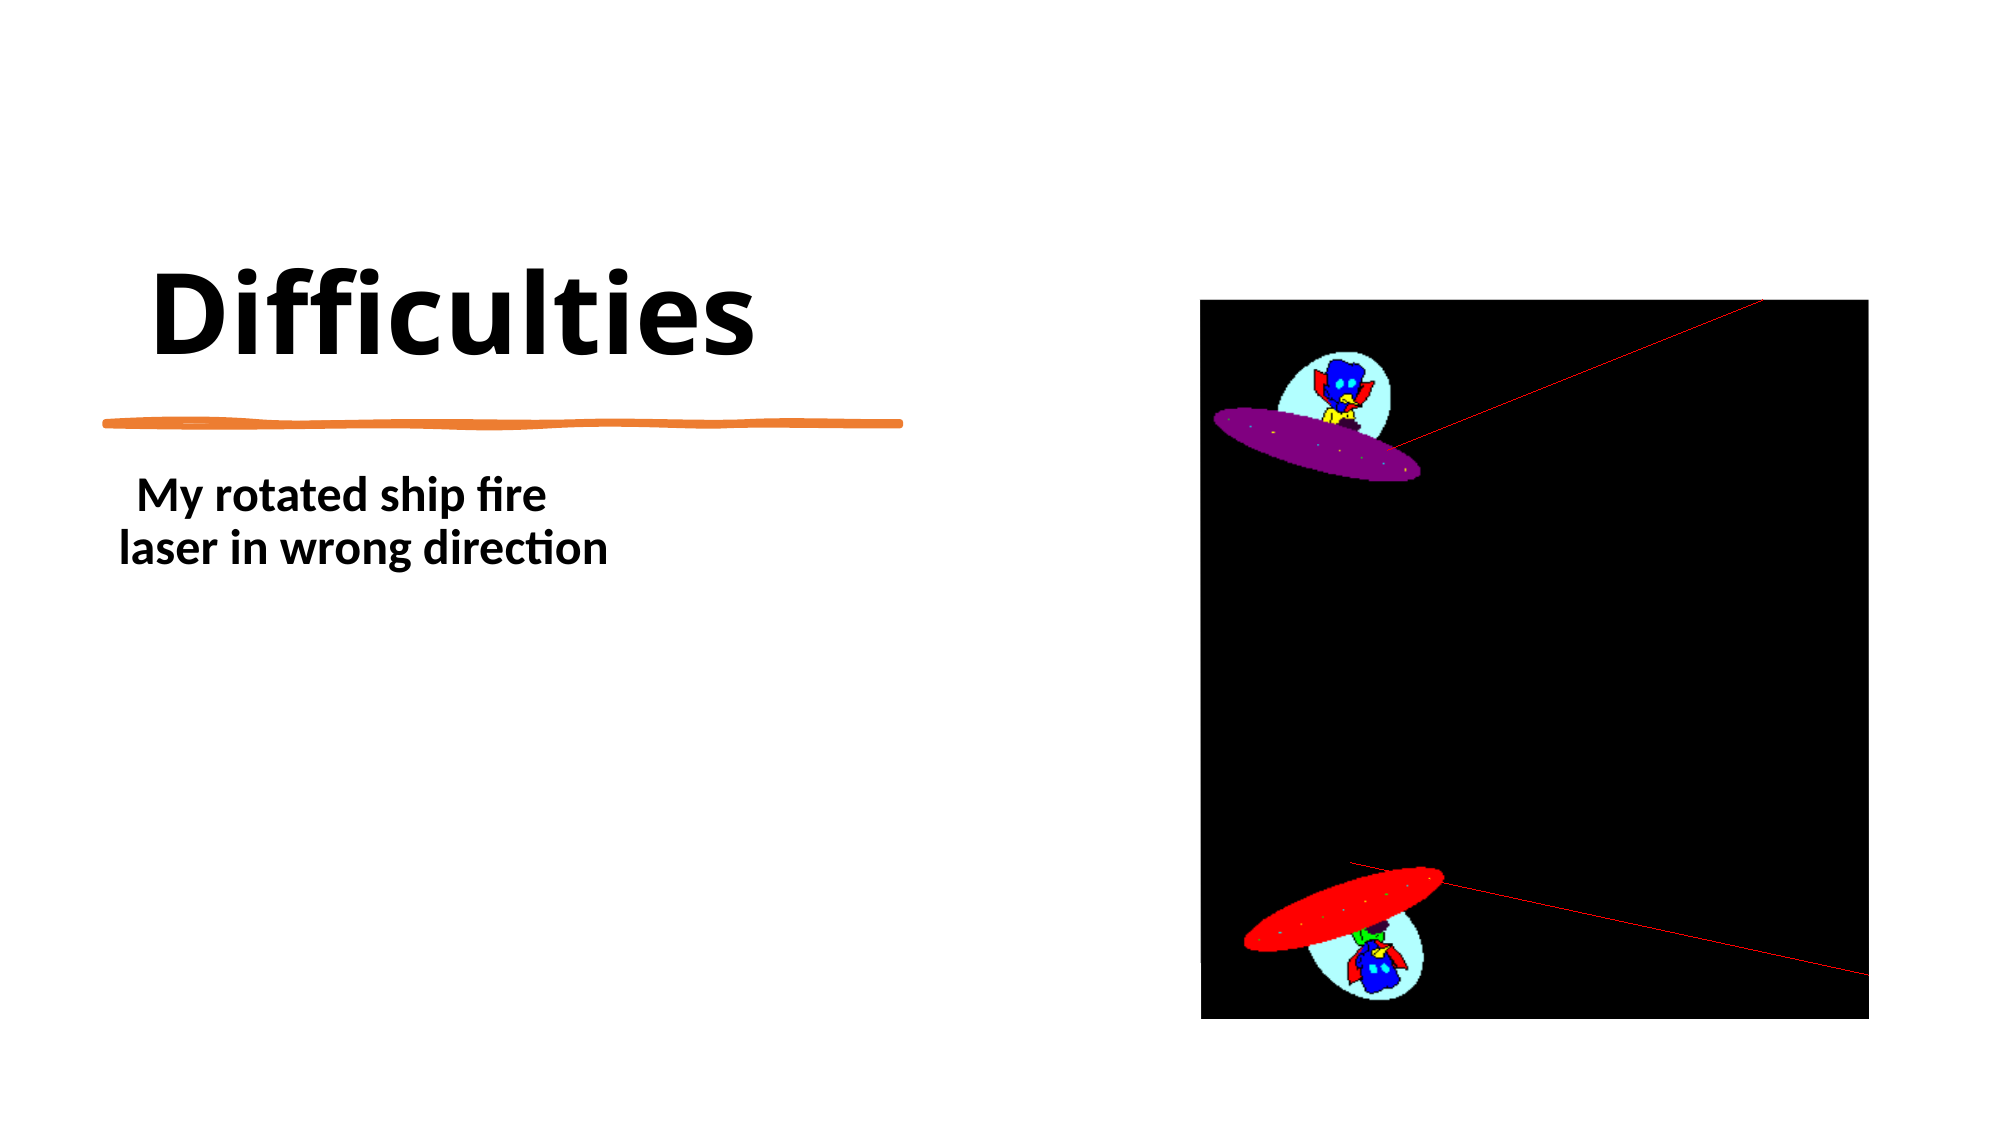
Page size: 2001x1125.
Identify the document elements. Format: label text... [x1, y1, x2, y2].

picture [1199, 299, 1869, 1019]
text_box [105, 420, 901, 427]
text_box My rotated ship fire laser in wrong direction [103, 460, 666, 1020]
title Difficulties [103, 104, 938, 387]
